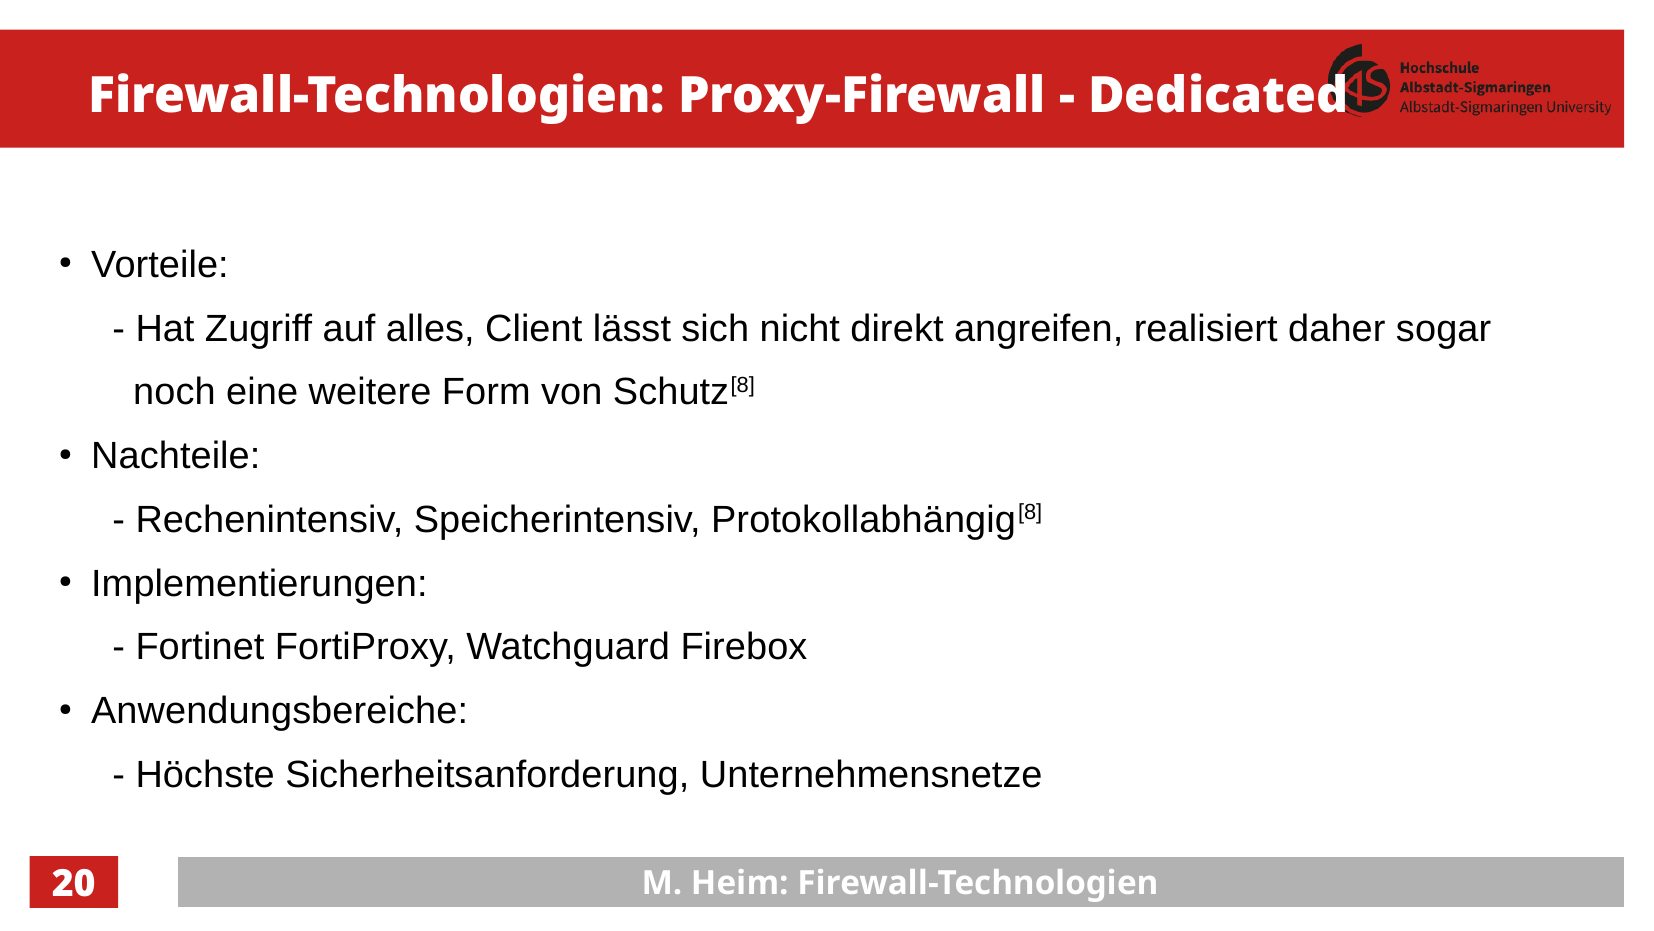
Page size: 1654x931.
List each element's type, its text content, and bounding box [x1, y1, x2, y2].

title Firewall-Technologien: Proxy-Firewall - Dedicated [88, 53, 1359, 128]
picture [1328, 0, 1611, 162]
list Vorteile: - Hat Zugriff auf alles, Client lässt sich nicht direkt angreifen, realisiert daher sogar noch eine weitere Form von Schutz[8] Nachteile: - Rechenintensiv, Speicherintensiv, Protokollabhängig[8] Implementierungen: - Fortinet FortiProxy, Watchguard Firebox Anwendungsbereiche: - Höchste Sicherheitsanforderung, Unternehmensnetze [59, 221, 1565, 798]
